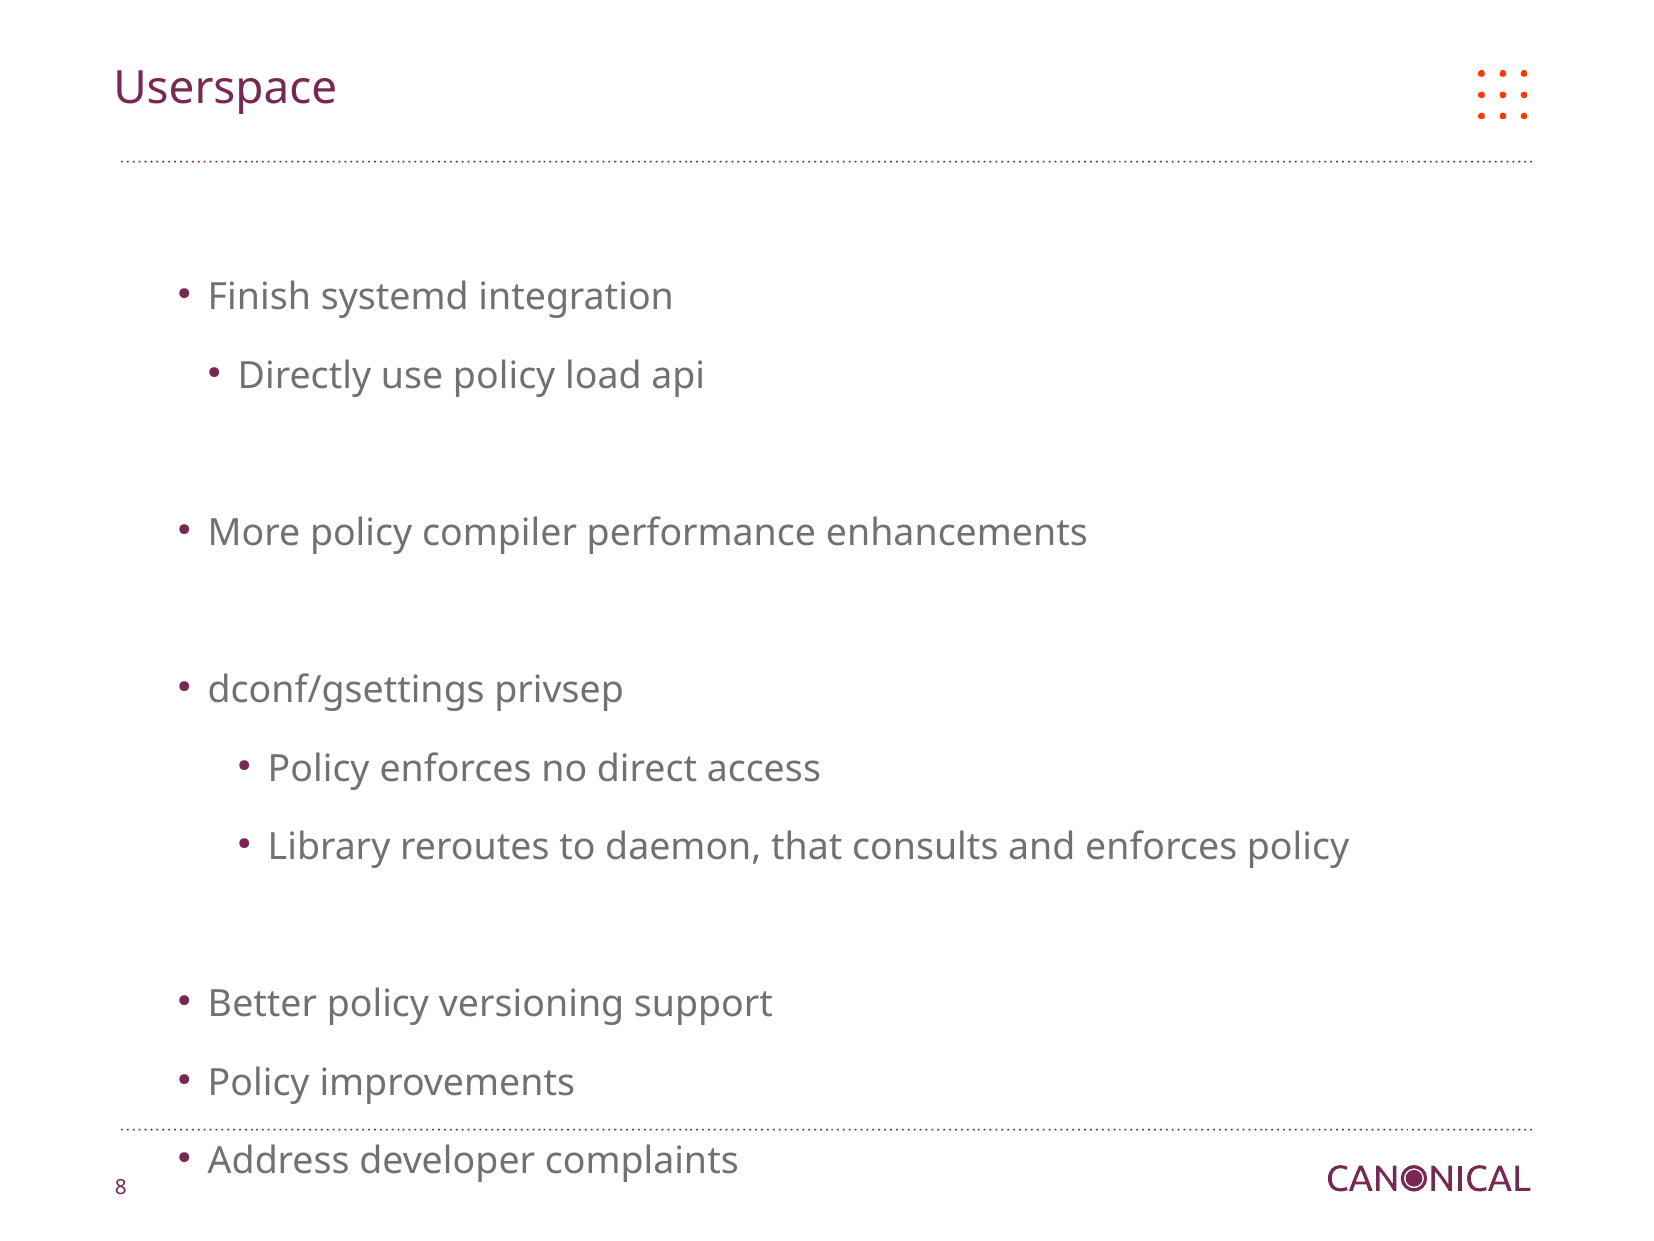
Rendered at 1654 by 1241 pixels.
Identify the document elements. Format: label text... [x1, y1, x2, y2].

picture [1478, 70, 1527, 119]
title Userspace [113, 59, 1382, 112]
picture [111, 159, 1533, 166]
picture [111, 1127, 1533, 1134]
list Finish systemd integration Directly use policy load api More policy compiler performance enhancements dconf/gsettings privsep Policy enforces no direct access Library reroutes to daemon, that consults and enforces policy Better policy versioning support Policy improvements Address developer complaints [147, 256, 1506, 1052]
